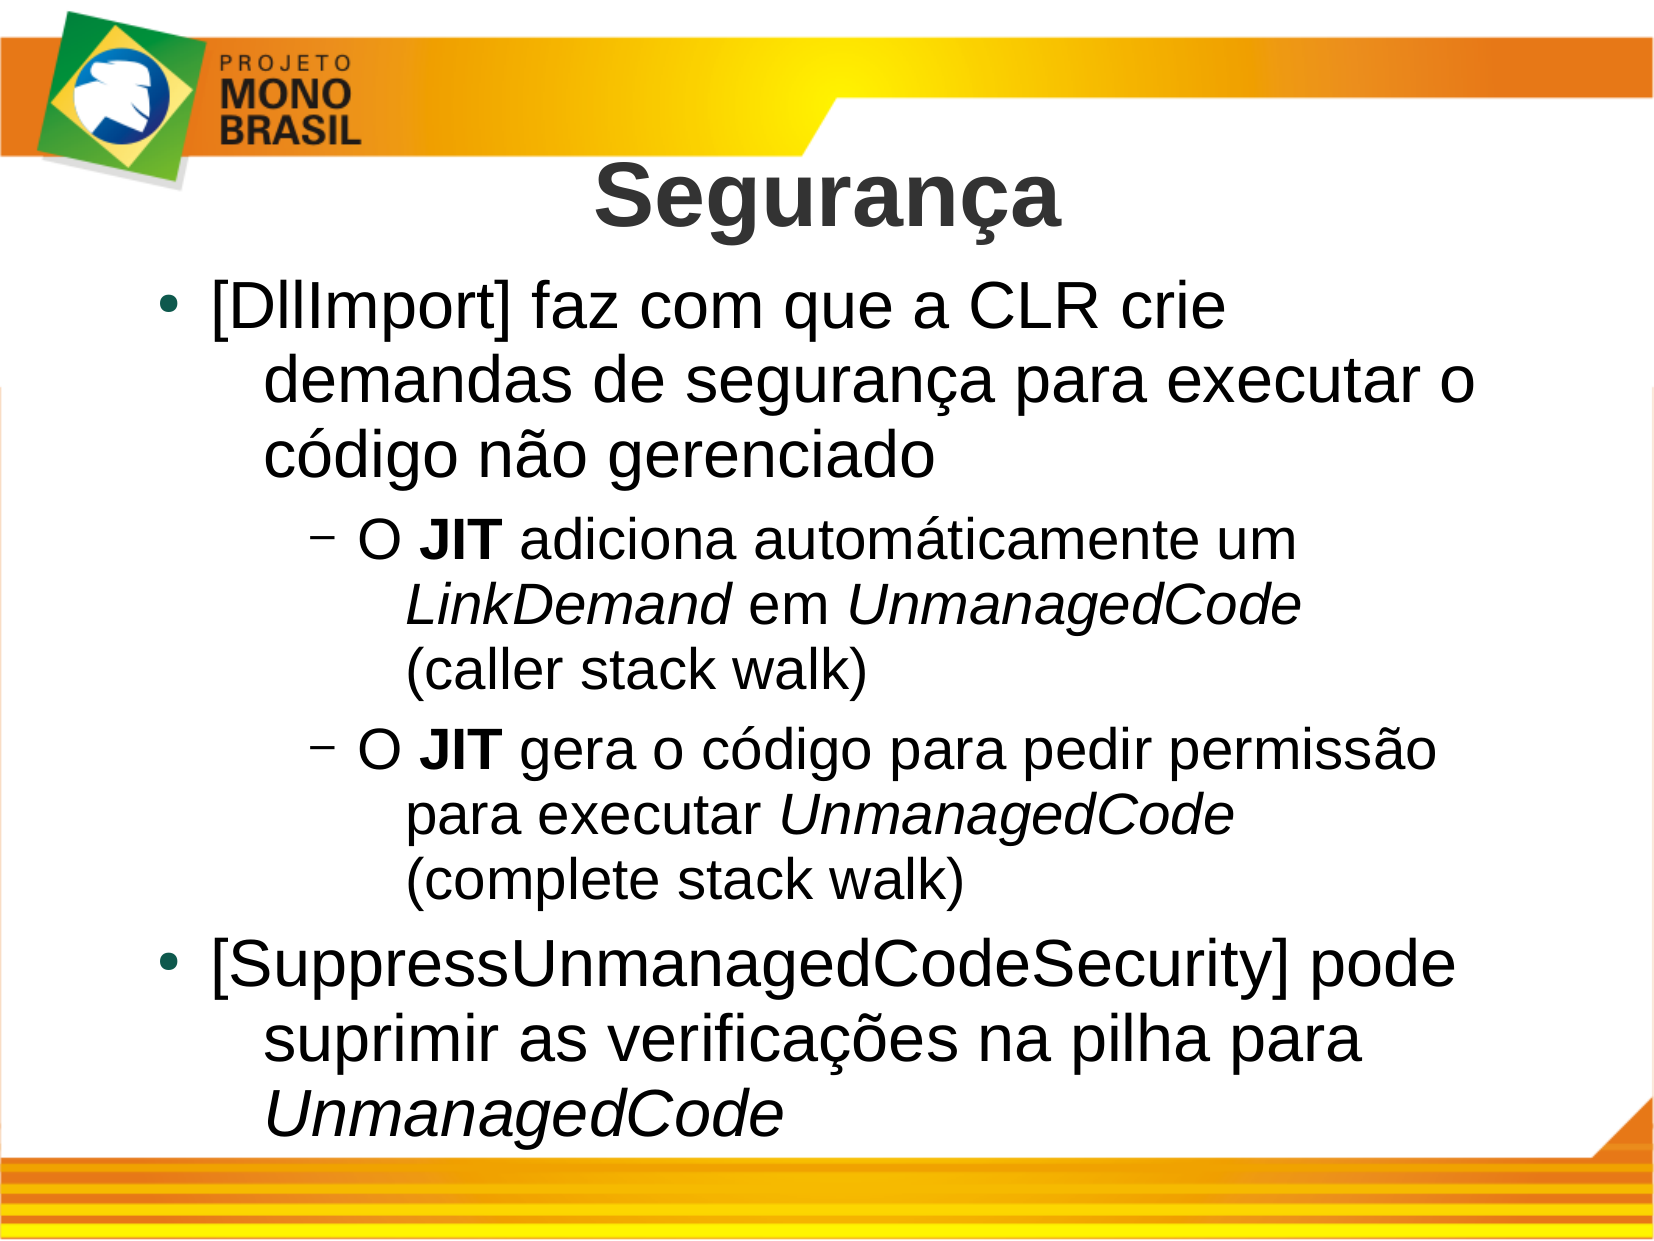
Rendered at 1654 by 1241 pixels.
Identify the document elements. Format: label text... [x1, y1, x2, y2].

title Segurança [121, 91, 1534, 267]
list [DllImport] faz com que a CLR crie demandas de segurança para executar o código não gerenciado O JIT adiciona automáticamente um LinkDemand em UnmanagedCode (caller stack walk) O JIT gera o código para pedir permissão para executar UnmanagedCode (complete stack walk) [SuppressUnmanagedCodeSecurity] pode suprimir as verificações na pilha para UnmanagedCode [121, 267, 1534, 1151]
picture [0, 0, 1654, 1241]
